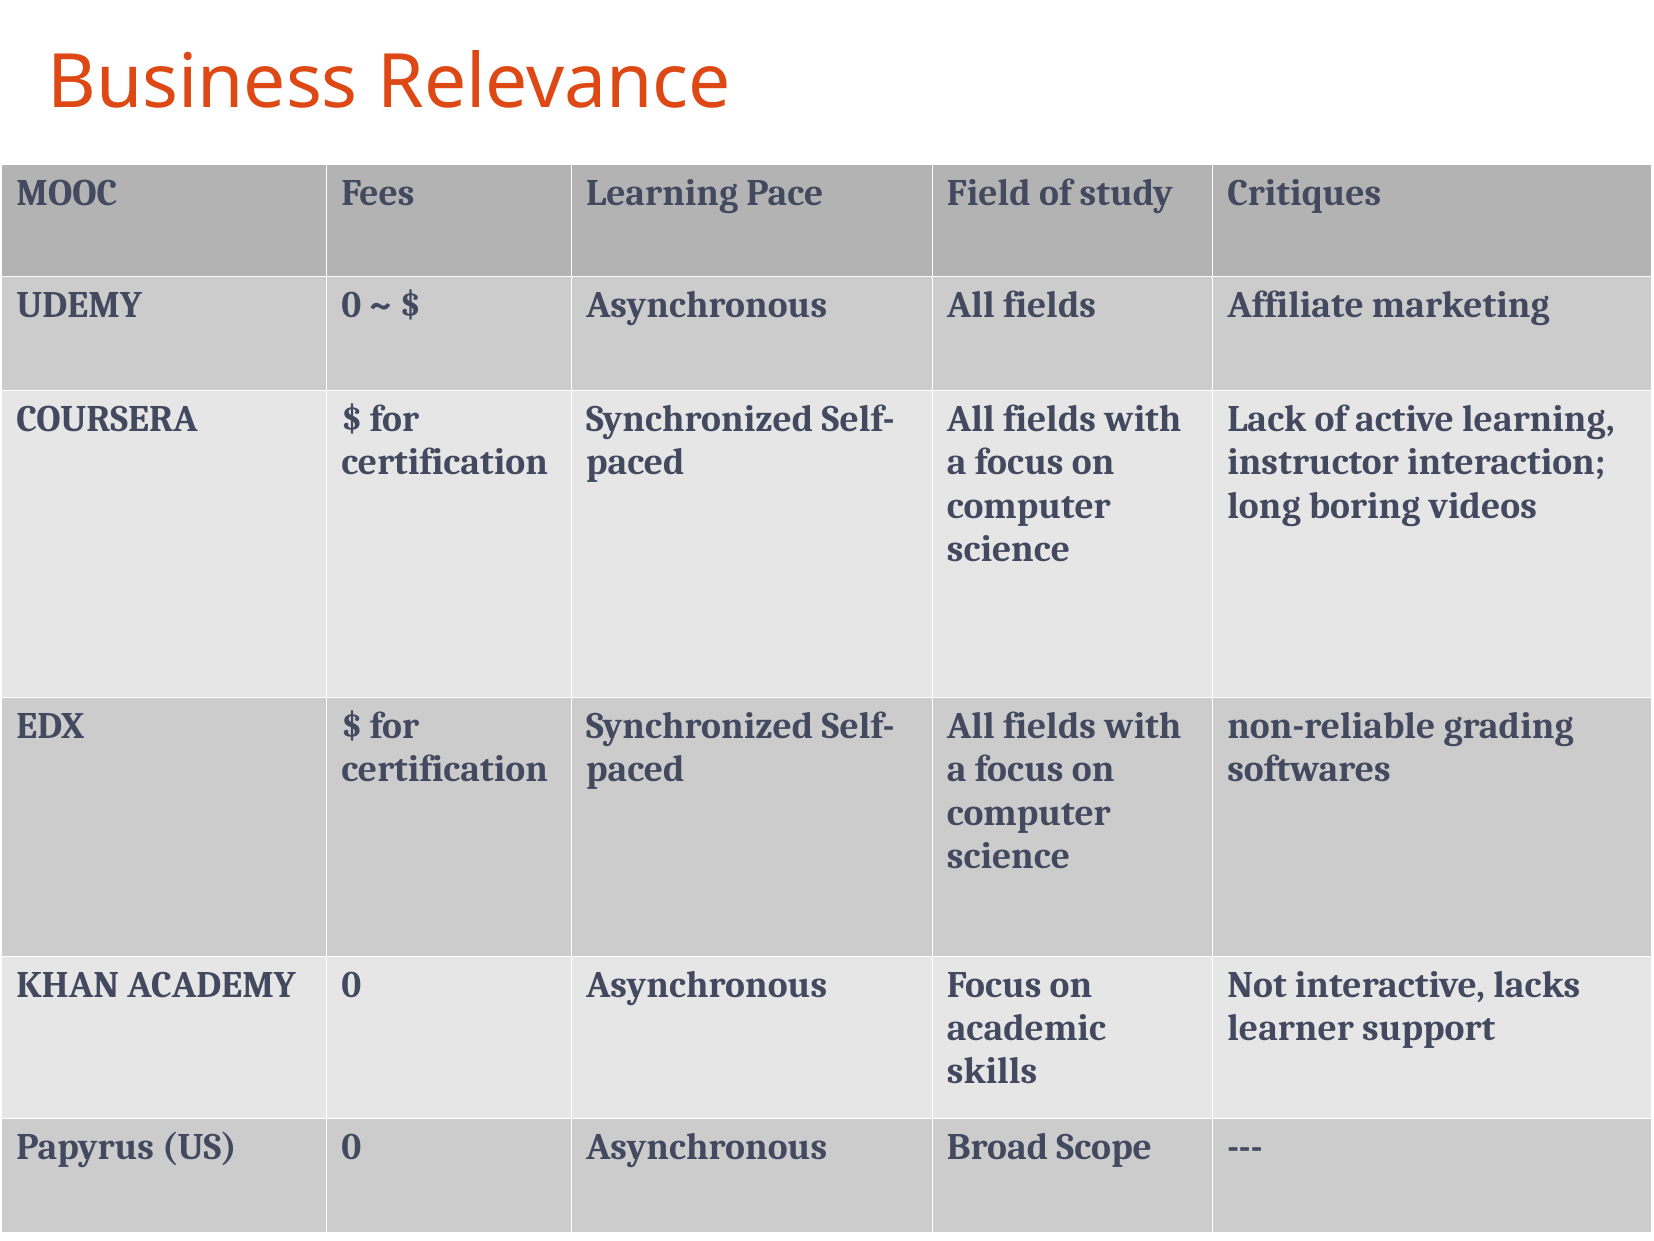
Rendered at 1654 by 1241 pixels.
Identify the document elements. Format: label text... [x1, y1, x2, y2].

table_cell non-reliable grading softwares [1213, 698, 1651, 956]
table_cell COURSERA [2, 391, 326, 697]
table_cell --- [1213, 1119, 1651, 1232]
table_cell Lack of active learning, instructor interaction; long boring videos [1213, 391, 1651, 697]
table_cell 0 ~ $ [327, 277, 571, 390]
table_cell Asynchronous [572, 277, 932, 390]
table_cell $ for certification [327, 698, 571, 956]
table_cell Papyrus (US) [2, 1119, 326, 1232]
table_cell All fields [933, 277, 1212, 390]
table_header Critiques [1213, 165, 1651, 276]
table_header Learning Pace [572, 165, 932, 276]
table_cell KHAN ACADEMY [2, 957, 326, 1118]
title Business Relevance [47, 15, 1536, 142]
table_cell Asynchronous [572, 1119, 932, 1232]
table_cell All fields with a focus on computer science [933, 698, 1212, 956]
table_cell $ for certification [327, 391, 571, 697]
table_cell 0 [327, 1119, 571, 1232]
table_cell Broad Scope [933, 1119, 1212, 1232]
table_cell Affiliate marketing [1213, 277, 1651, 390]
table_cell Synchronized Self-paced [572, 391, 932, 697]
table_cell Not interactive, lacks learner support [1213, 957, 1651, 1118]
table_cell Synchronized Self-paced [572, 698, 932, 956]
table_header Field of study [933, 165, 1212, 276]
table_cell EDX [2, 698, 326, 956]
table_cell All fields with a focus on computer science [933, 391, 1212, 697]
table_cell 0 [327, 957, 571, 1118]
table_cell Focus on academic skills [933, 957, 1212, 1118]
table_header MOOC [2, 165, 326, 276]
table_cell Asynchronous [572, 957, 932, 1118]
table_header Fees [327, 165, 571, 276]
table_cell UDEMY [2, 277, 326, 390]
